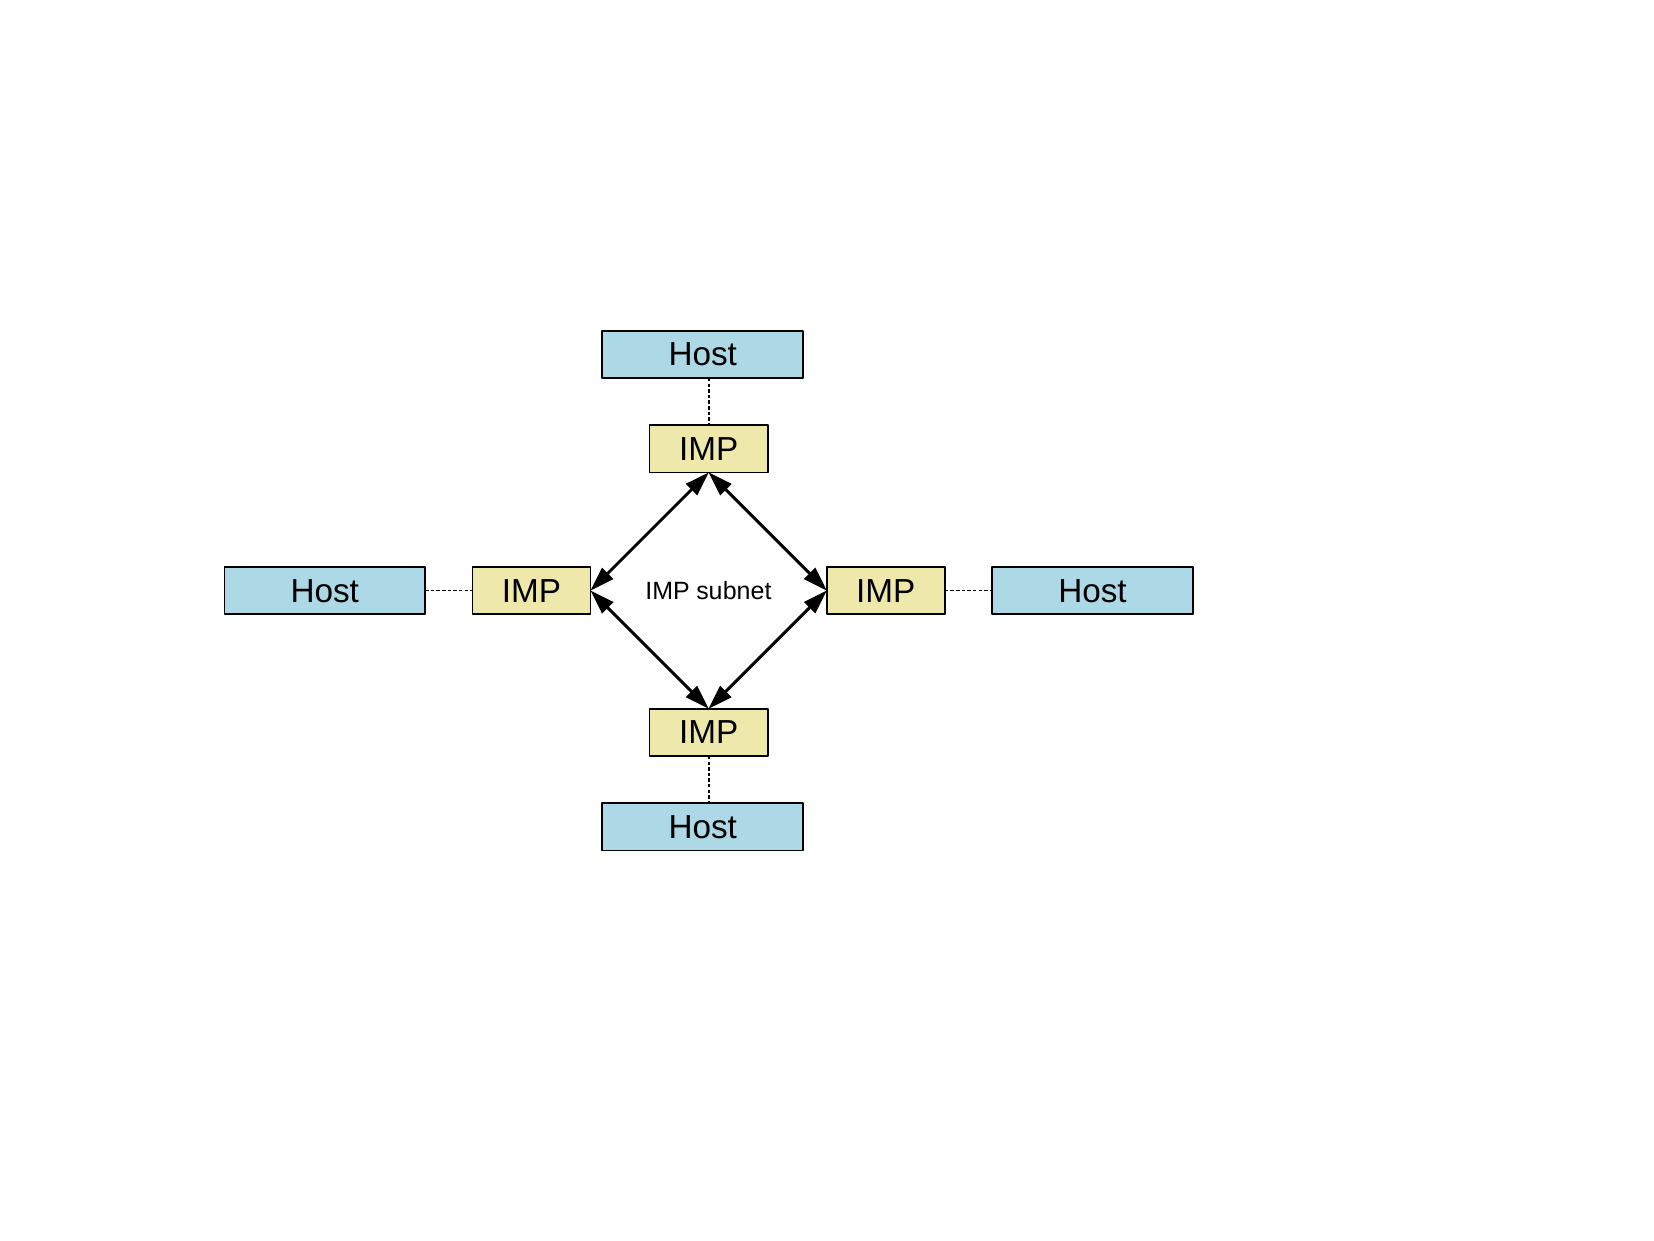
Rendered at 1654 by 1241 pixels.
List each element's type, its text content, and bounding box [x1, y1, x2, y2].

text_box IMP [827, 566, 945, 615]
text_box Host [224, 566, 426, 615]
text_box IMP [472, 566, 590, 615]
text_box IMP [649, 709, 768, 756]
text_box IMP [649, 425, 768, 472]
text_box Host [602, 803, 804, 851]
text_box Host [992, 566, 1193, 615]
text_box Host [602, 330, 804, 378]
text_box IMP subnet [590, 472, 827, 709]
